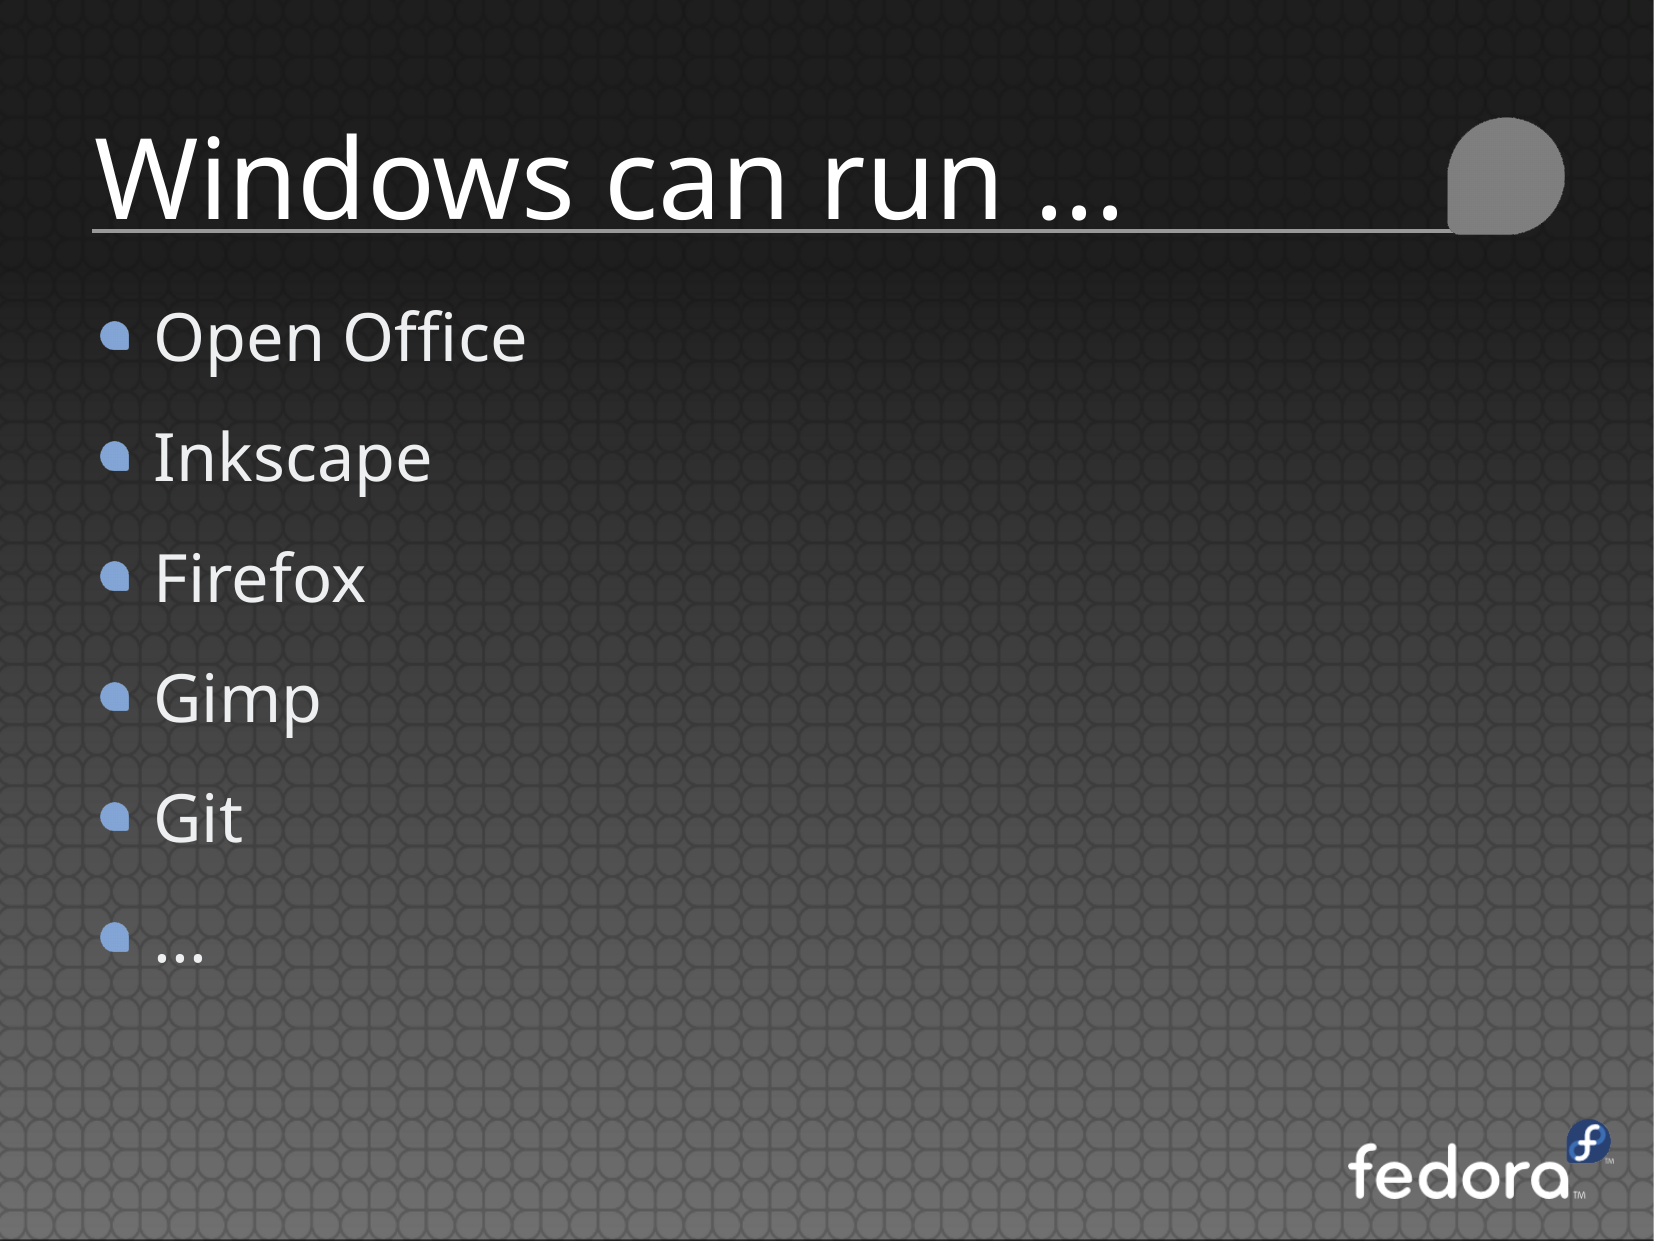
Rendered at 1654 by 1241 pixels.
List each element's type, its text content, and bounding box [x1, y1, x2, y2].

title Windows can run ... [94, 100, 1426, 251]
picture [0, 0, 1654, 1241]
list Open Office Inkscape Firefox Gimp Git ... [82, 290, 1571, 1094]
